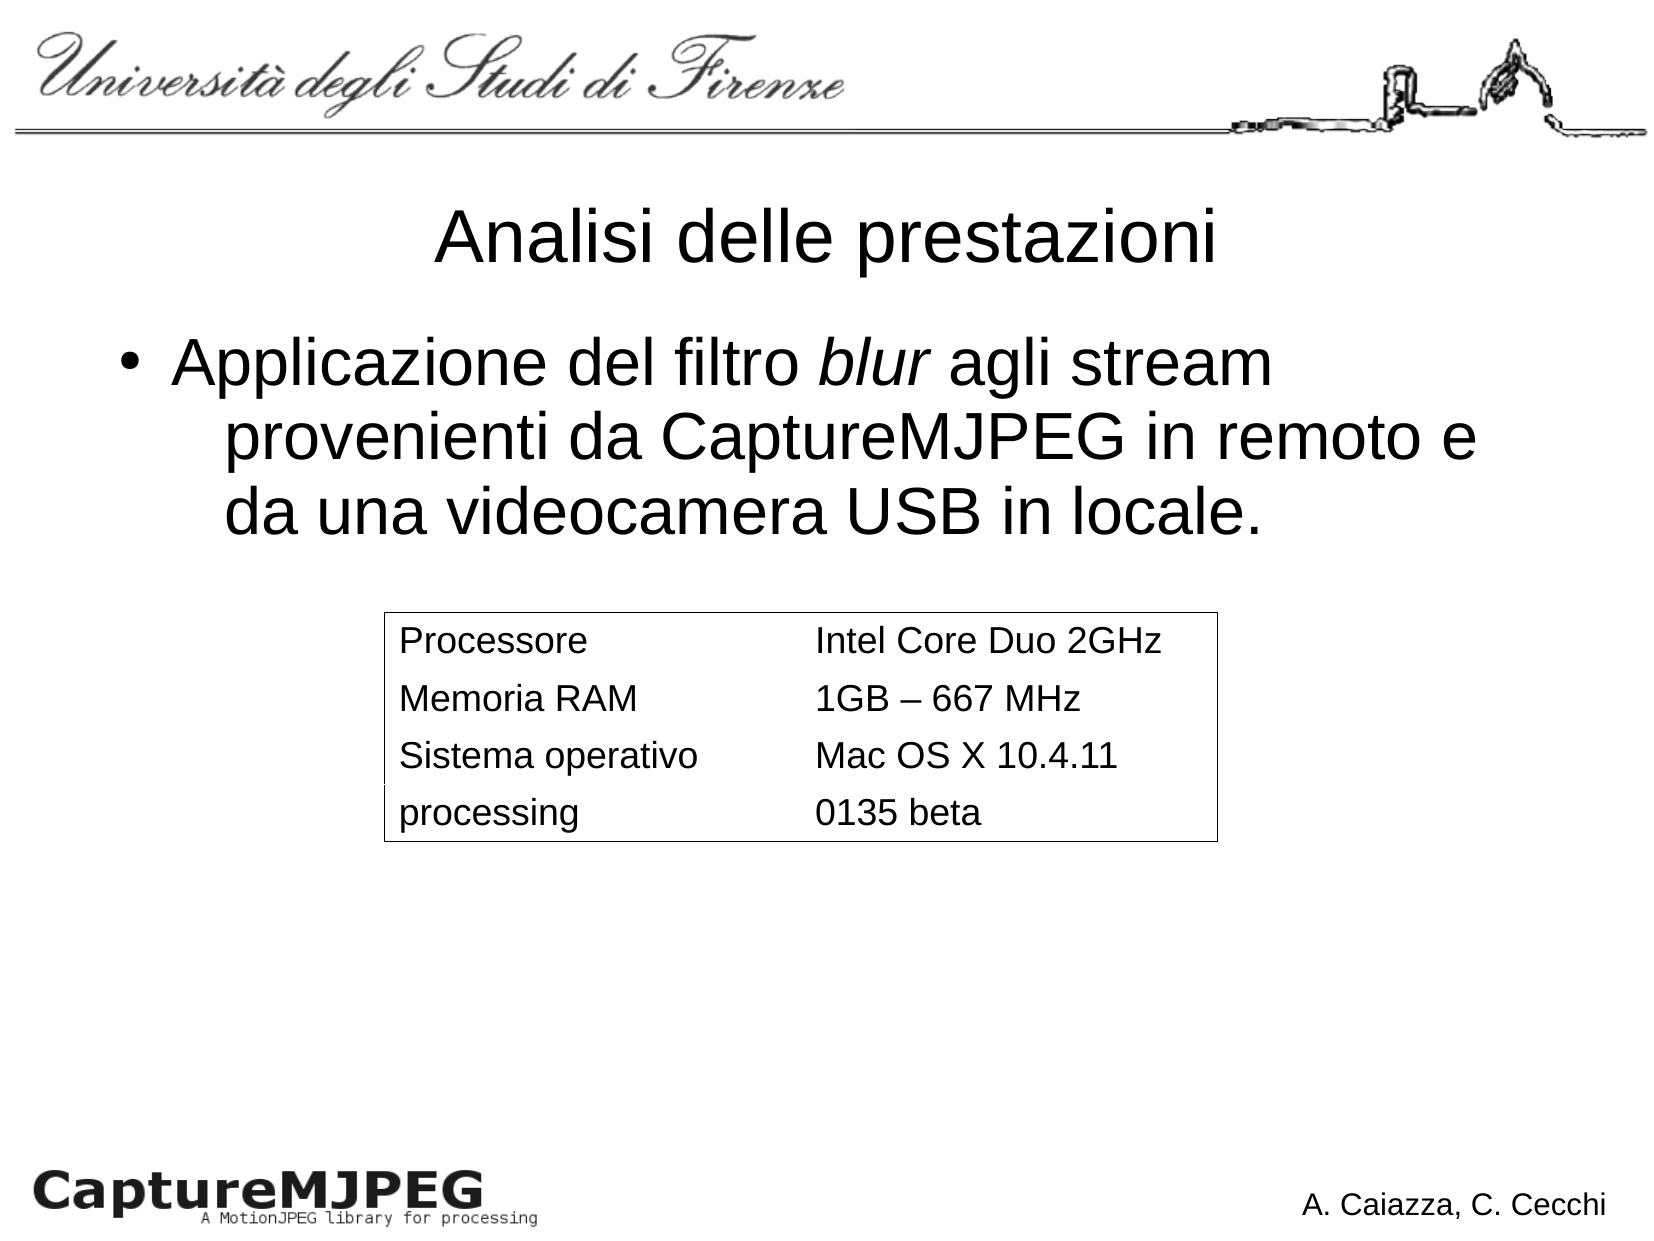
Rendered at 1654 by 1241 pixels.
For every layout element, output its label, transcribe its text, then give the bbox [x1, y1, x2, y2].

table_header Processore [385, 613, 800, 669]
table_cell 0135 beta [801, 785, 1217, 841]
table_cell Sistema operativo [385, 727, 800, 784]
table_cell processing [385, 785, 800, 841]
list Applicazione del filtro blur agli stream provenienti da CaptureMJPEG in remoto e da una videocamera USB in locale. [82, 324, 1571, 1137]
table_header Intel Core Duo 2GHz [800, 613, 1217, 669]
table_cell Memoria RAM [385, 669, 800, 727]
picture [17, 1159, 550, 1229]
picture [7, 4, 1654, 147]
title Analisi delle prestazioni [82, 147, 1571, 324]
table_cell 1GB – 667 MHz [800, 669, 1217, 727]
table_cell Mac OS X 10.4.11 [801, 727, 1217, 784]
